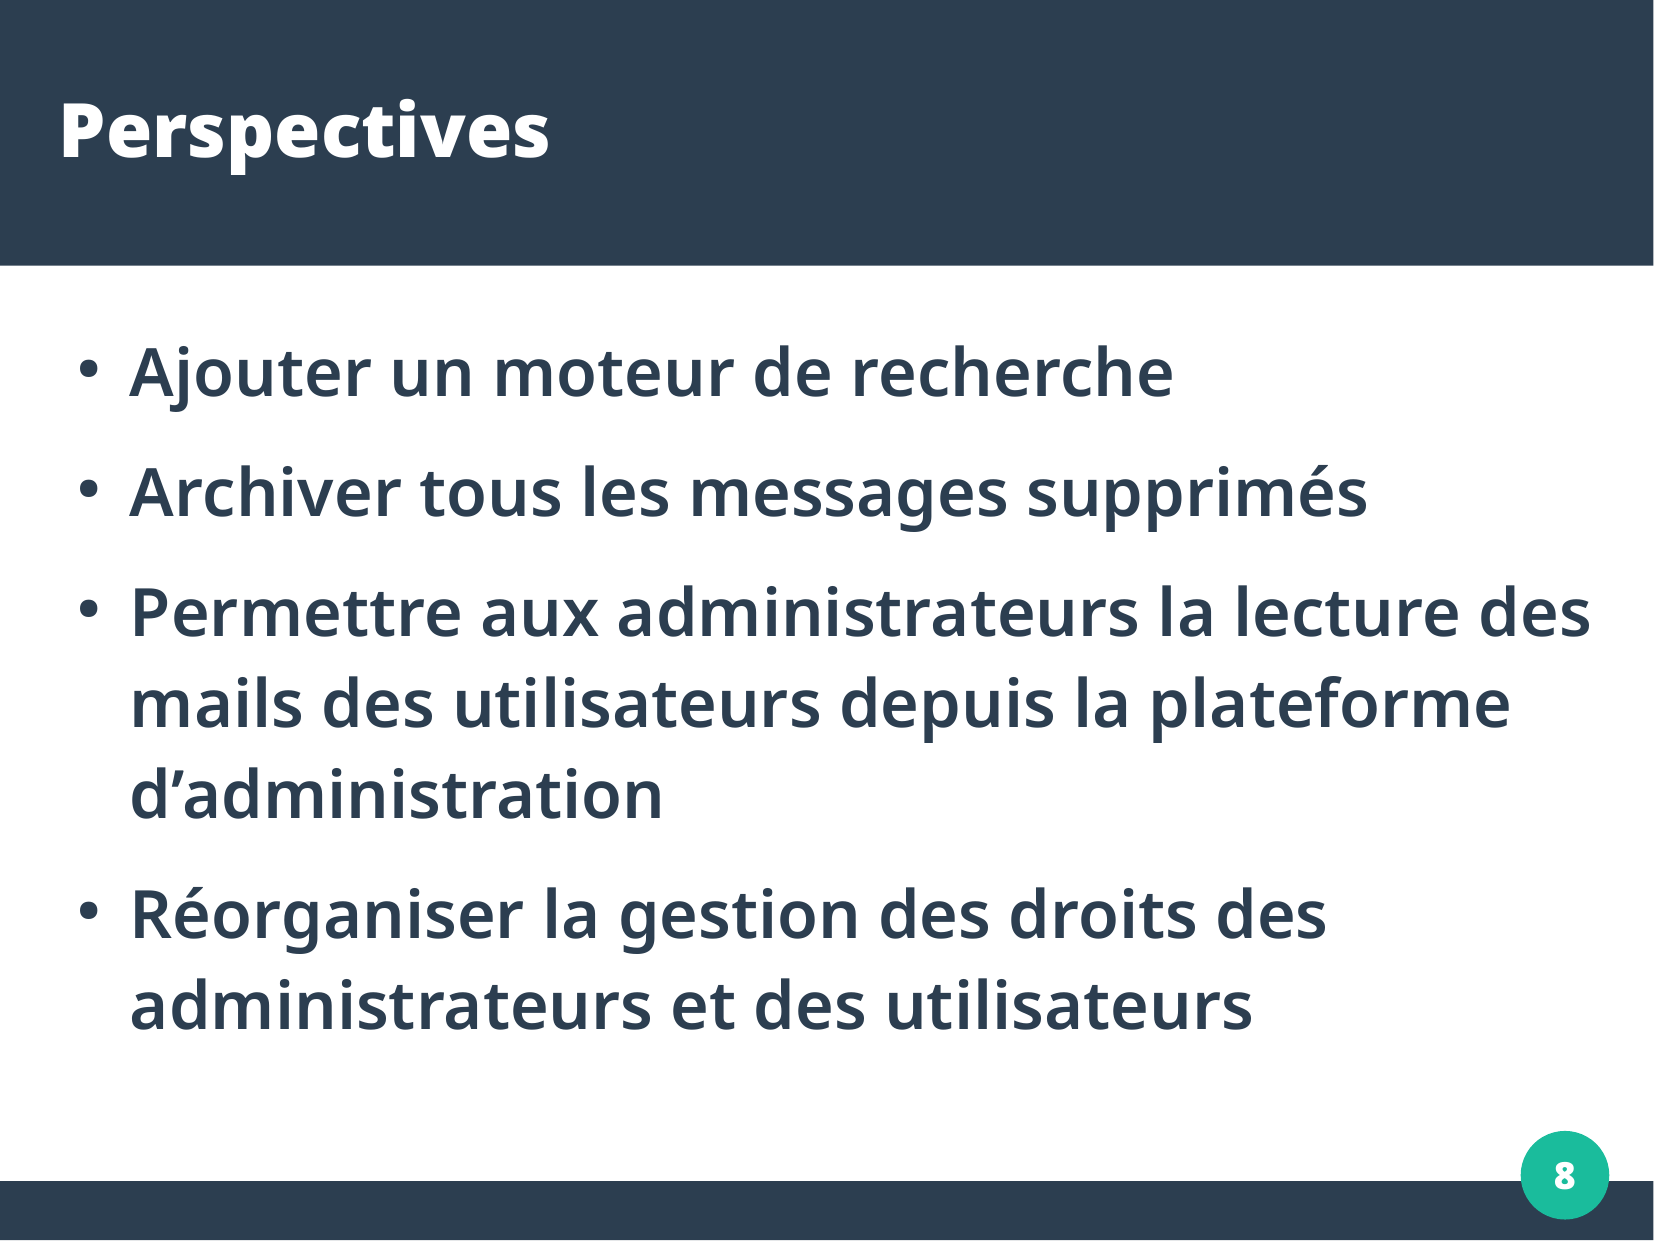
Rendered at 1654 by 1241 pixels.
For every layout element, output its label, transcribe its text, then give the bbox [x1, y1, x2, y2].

title Perspectives [59, 49, 1595, 207]
list Ajouter un moteur de recherche Archiver tous les messages supprimés Permettre aux administrateurs la lecture des mails des utilisateurs depuis la plateforme d’administration Réorganiser la gestion des droits des administrateurs et des utilisateurs [59, 324, 1595, 1152]
